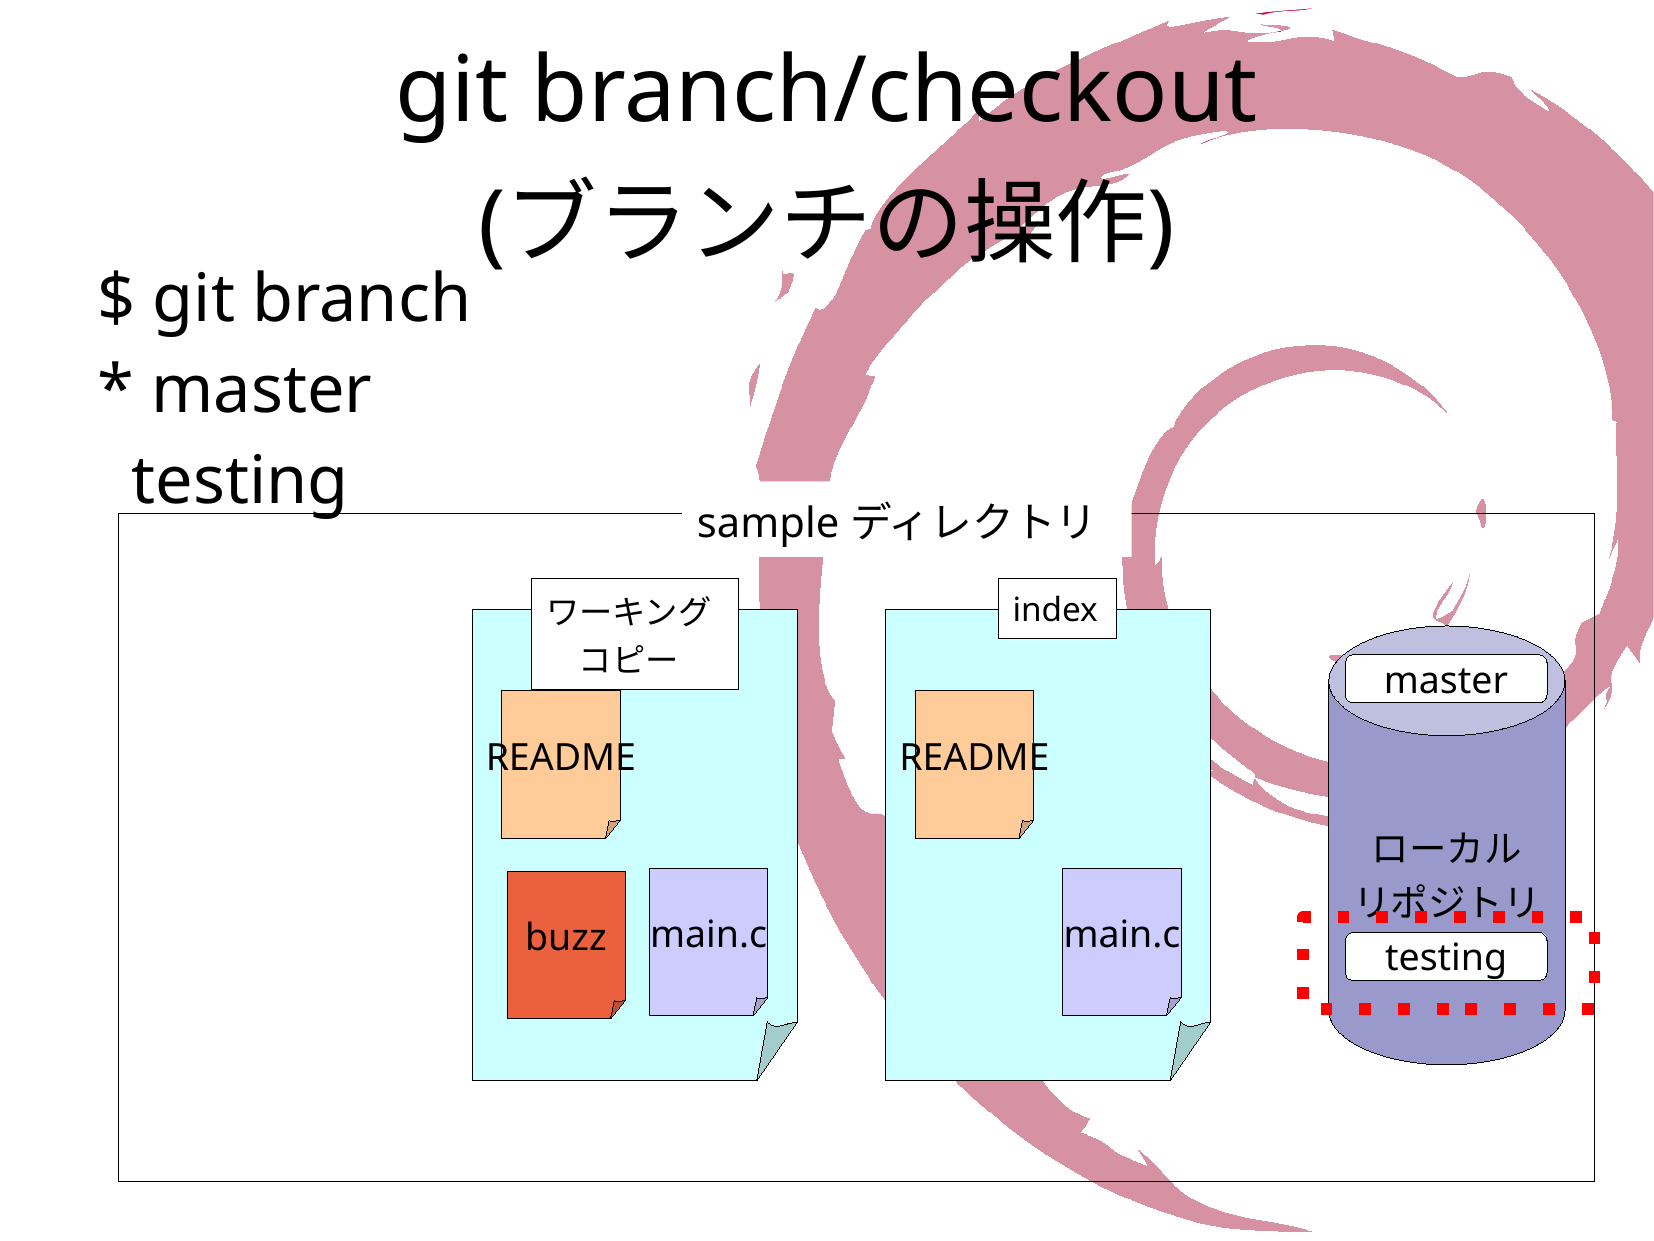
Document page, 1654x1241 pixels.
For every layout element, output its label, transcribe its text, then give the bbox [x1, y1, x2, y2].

text_box master [1345, 654, 1548, 703]
text_box [472, 609, 798, 1081]
text_box main.c [649, 868, 768, 1016]
text_box ワーキング コピー [531, 578, 739, 679]
text_box sample ディレクトリ [682, 514, 1132, 550]
text_box index [998, 578, 1117, 637]
text_box $ git branch * master testing [82, 243, 1501, 514]
text_box README [915, 690, 1034, 839]
text_box [492, 746, 501, 756]
picture [738, 0, 1654, 1241]
text_box buzz [507, 871, 626, 1019]
title git branch/checkout (ブランチの操作) [82, 35, 1571, 271]
picture [738, 514, 1594, 1181]
text_box main.c [1062, 868, 1182, 1016]
text_box README [501, 690, 621, 839]
text_box testing [1345, 932, 1548, 981]
text_box [885, 609, 1211, 1081]
text_box ローカル リポジトリ [1328, 681, 1566, 1065]
